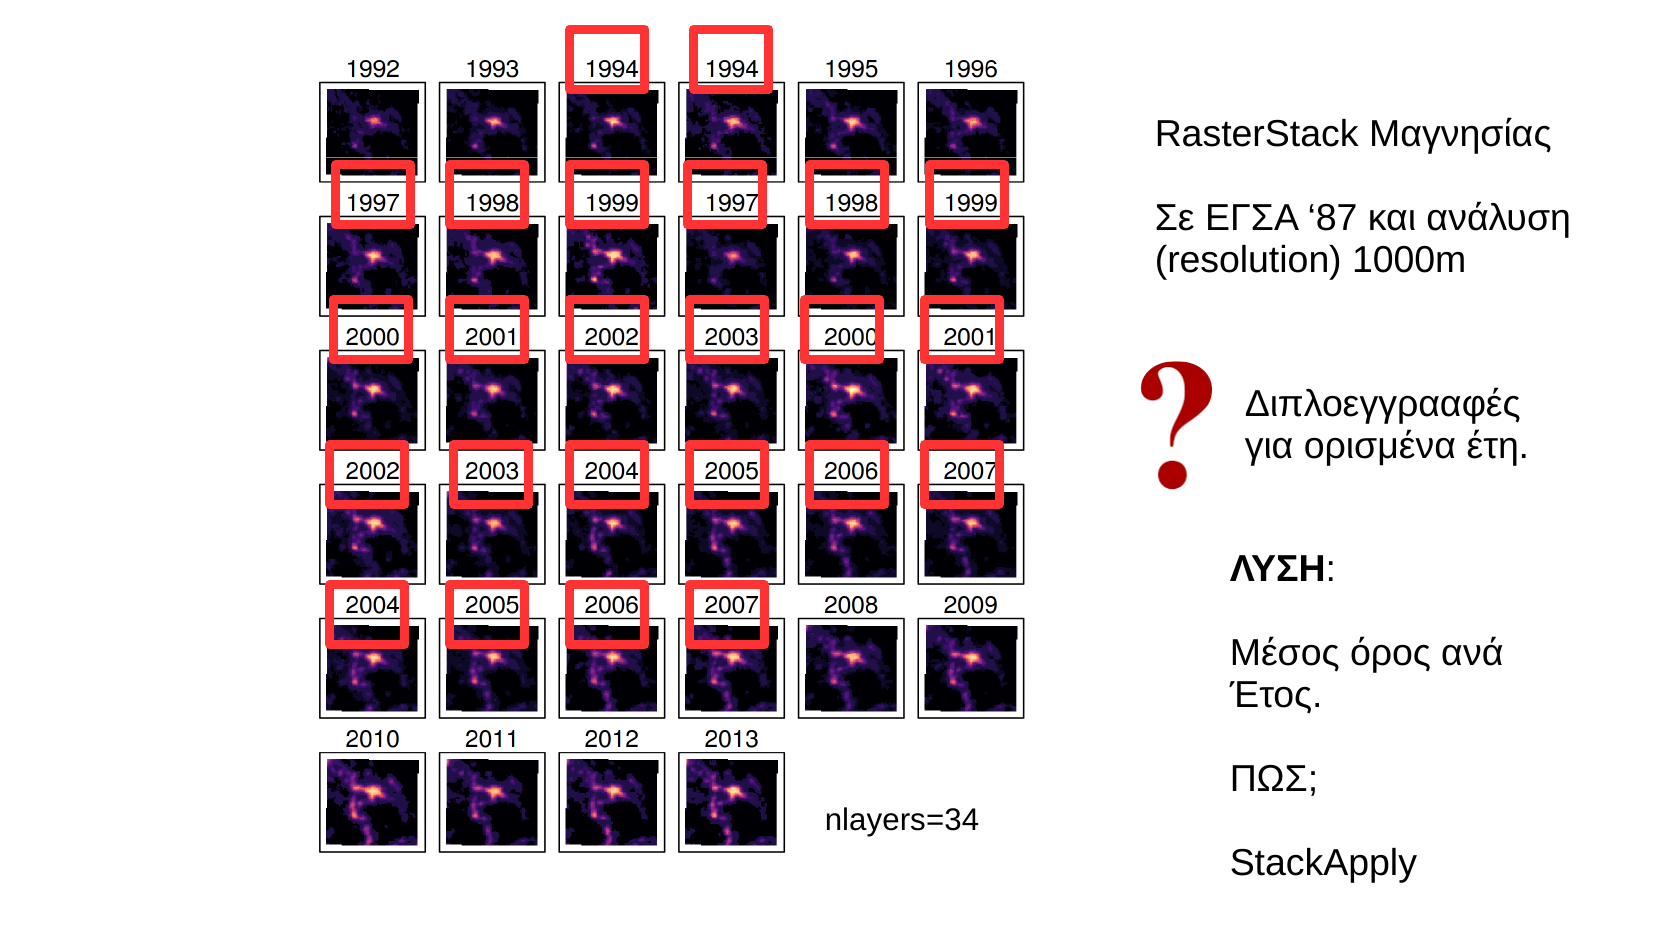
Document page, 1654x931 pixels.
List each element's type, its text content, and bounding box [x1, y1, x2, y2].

text_box ΛΥΣΗ: Μέσος όρος ανά Έτος. ΠΩΣ; StackApply [1214, 539, 1530, 891]
text_box RasterStack Μαγνησίας Σε ΕΓΣΑ ‘87 και ανάλυση (resolution) 1000m [1140, 105, 1587, 330]
picture [236, 17, 1107, 888]
text_box nlayers=34 [809, 795, 995, 845]
picture [1139, 359, 1213, 492]
text_box Διπλοεγγρααφές για ορισμένα έτη. [1229, 374, 1545, 474]
